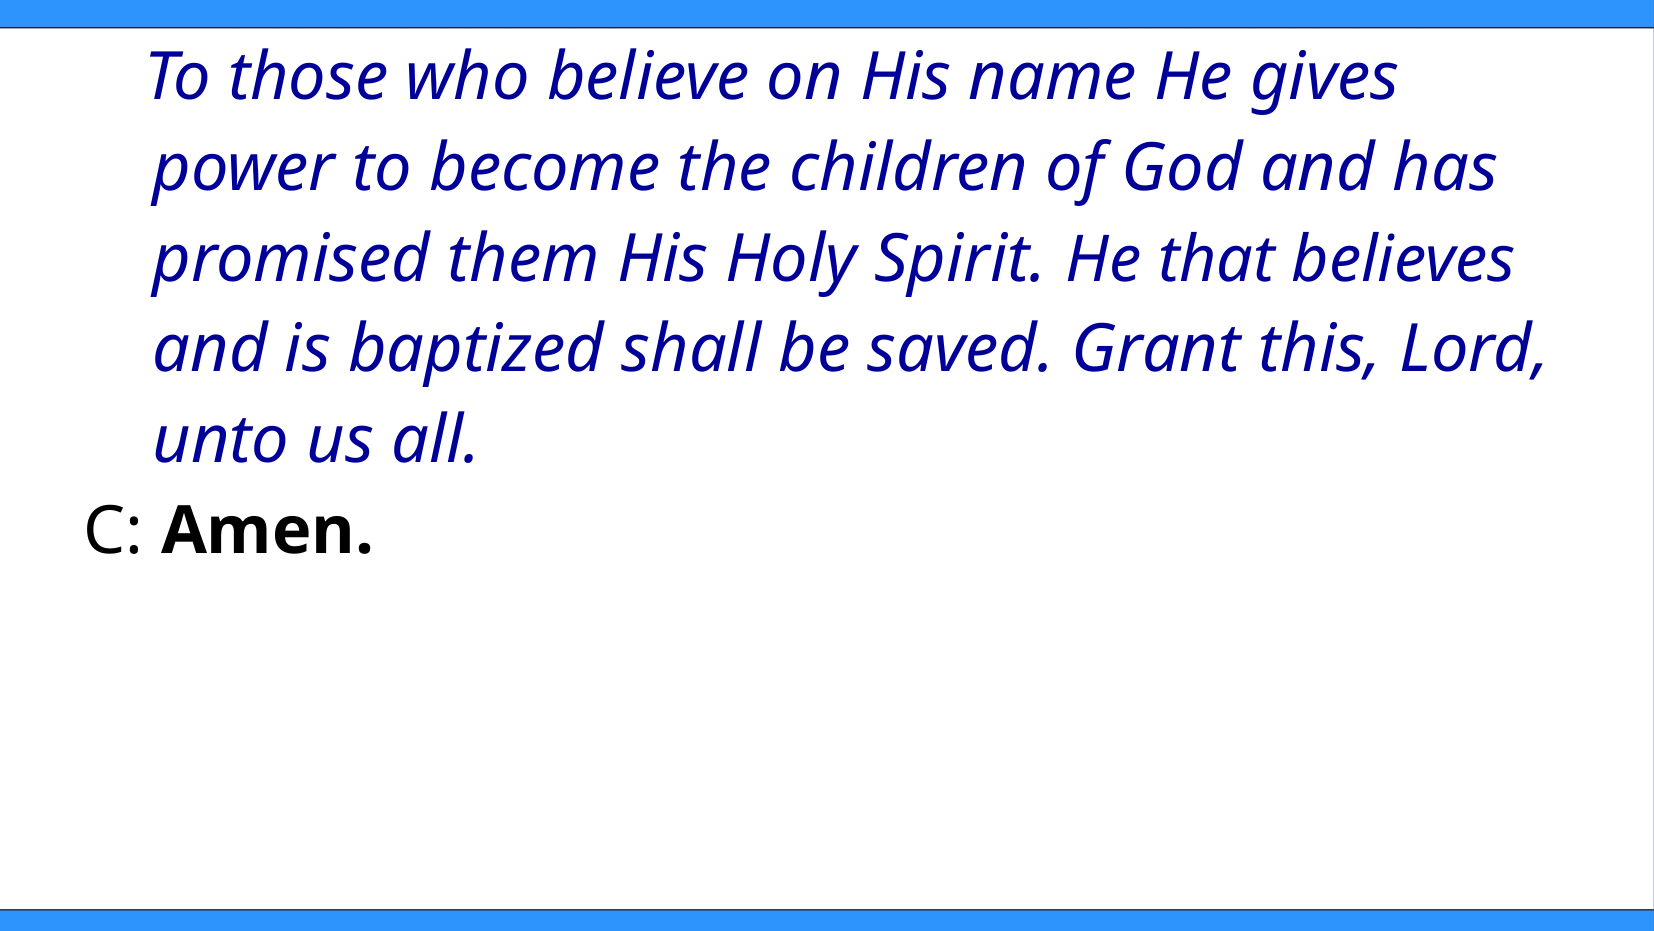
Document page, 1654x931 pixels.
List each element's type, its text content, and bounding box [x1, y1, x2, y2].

text_box To those who believe on His name He gives power to become the children of God and has promised them His Holy Spirit. He that believes and is baptized shall be saved. Grant this, Lord, unto us all. C: Amen. [67, 20, 1583, 657]
picture [0, 0, 1654, 931]
